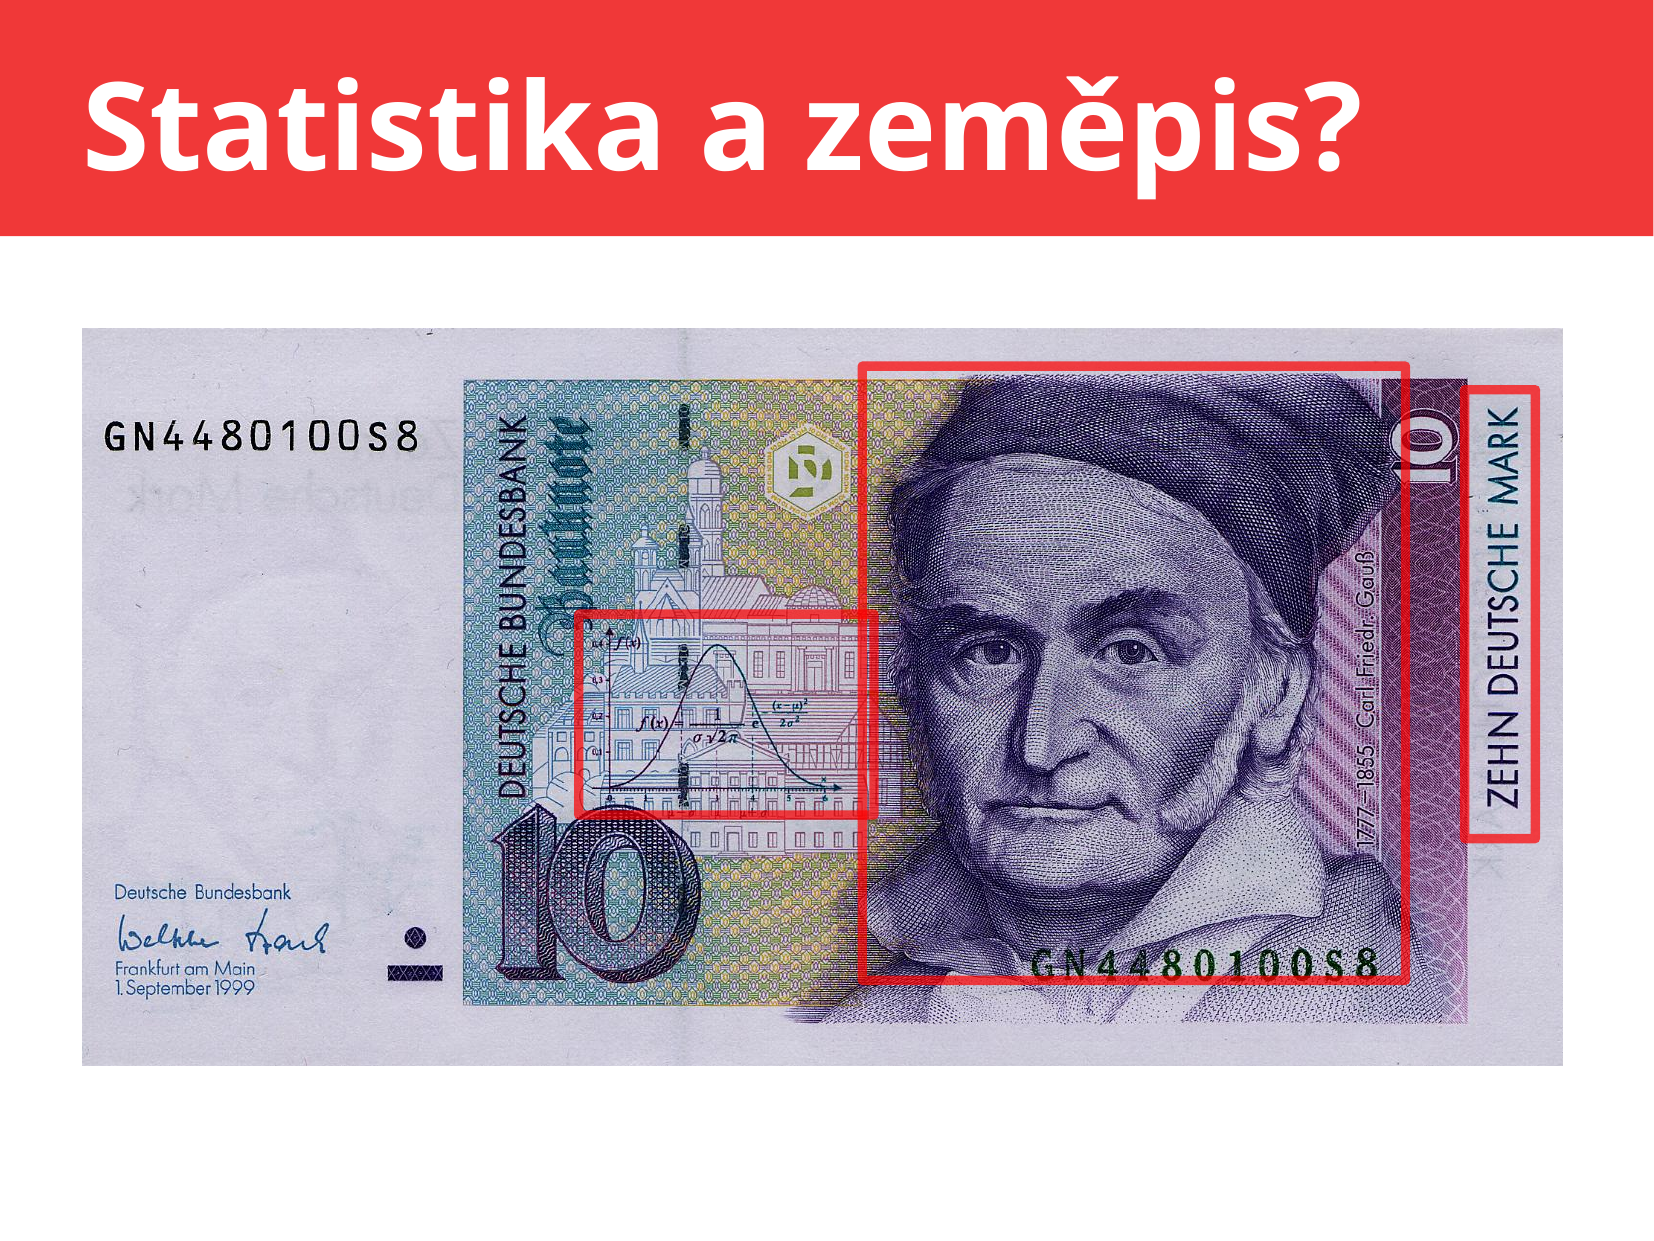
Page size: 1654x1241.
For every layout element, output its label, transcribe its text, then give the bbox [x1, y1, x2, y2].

picture [82, 328, 1563, 1066]
title Statistika a zeměpis? [82, 19, 1571, 227]
